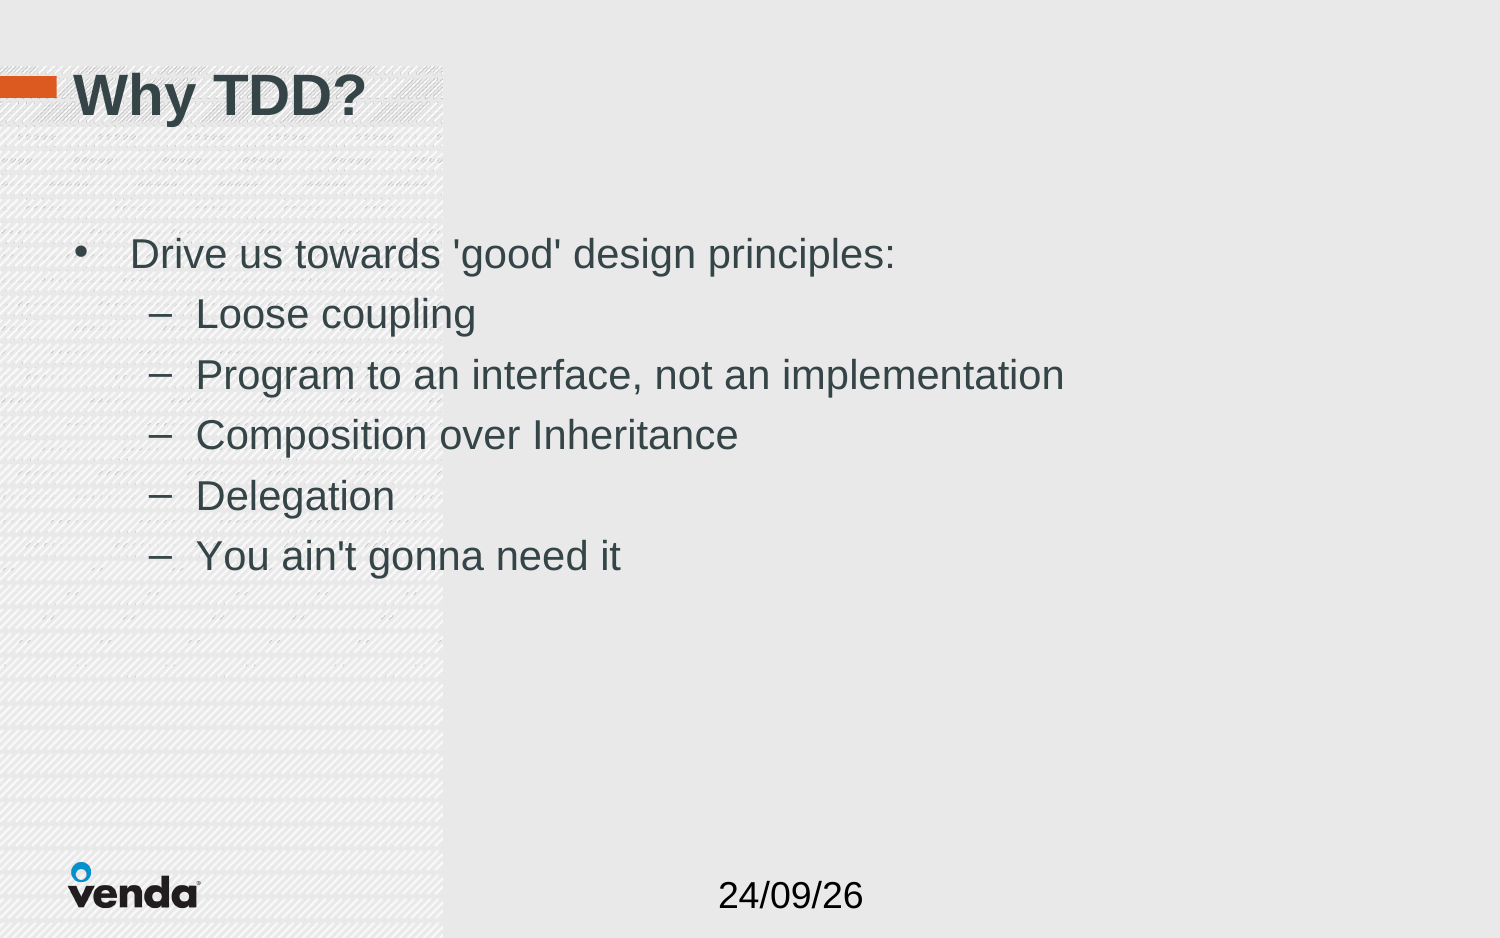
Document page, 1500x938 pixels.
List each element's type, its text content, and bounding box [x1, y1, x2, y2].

title Why TDD? [59, 65, 1410, 218]
picture [0, 66, 443, 938]
list Drive us towards 'good' design principles: Loose coupling Program to an interface, not an implementation Composition over Inheritance Delegation You ain't gonna need it [59, 218, 1410, 838]
